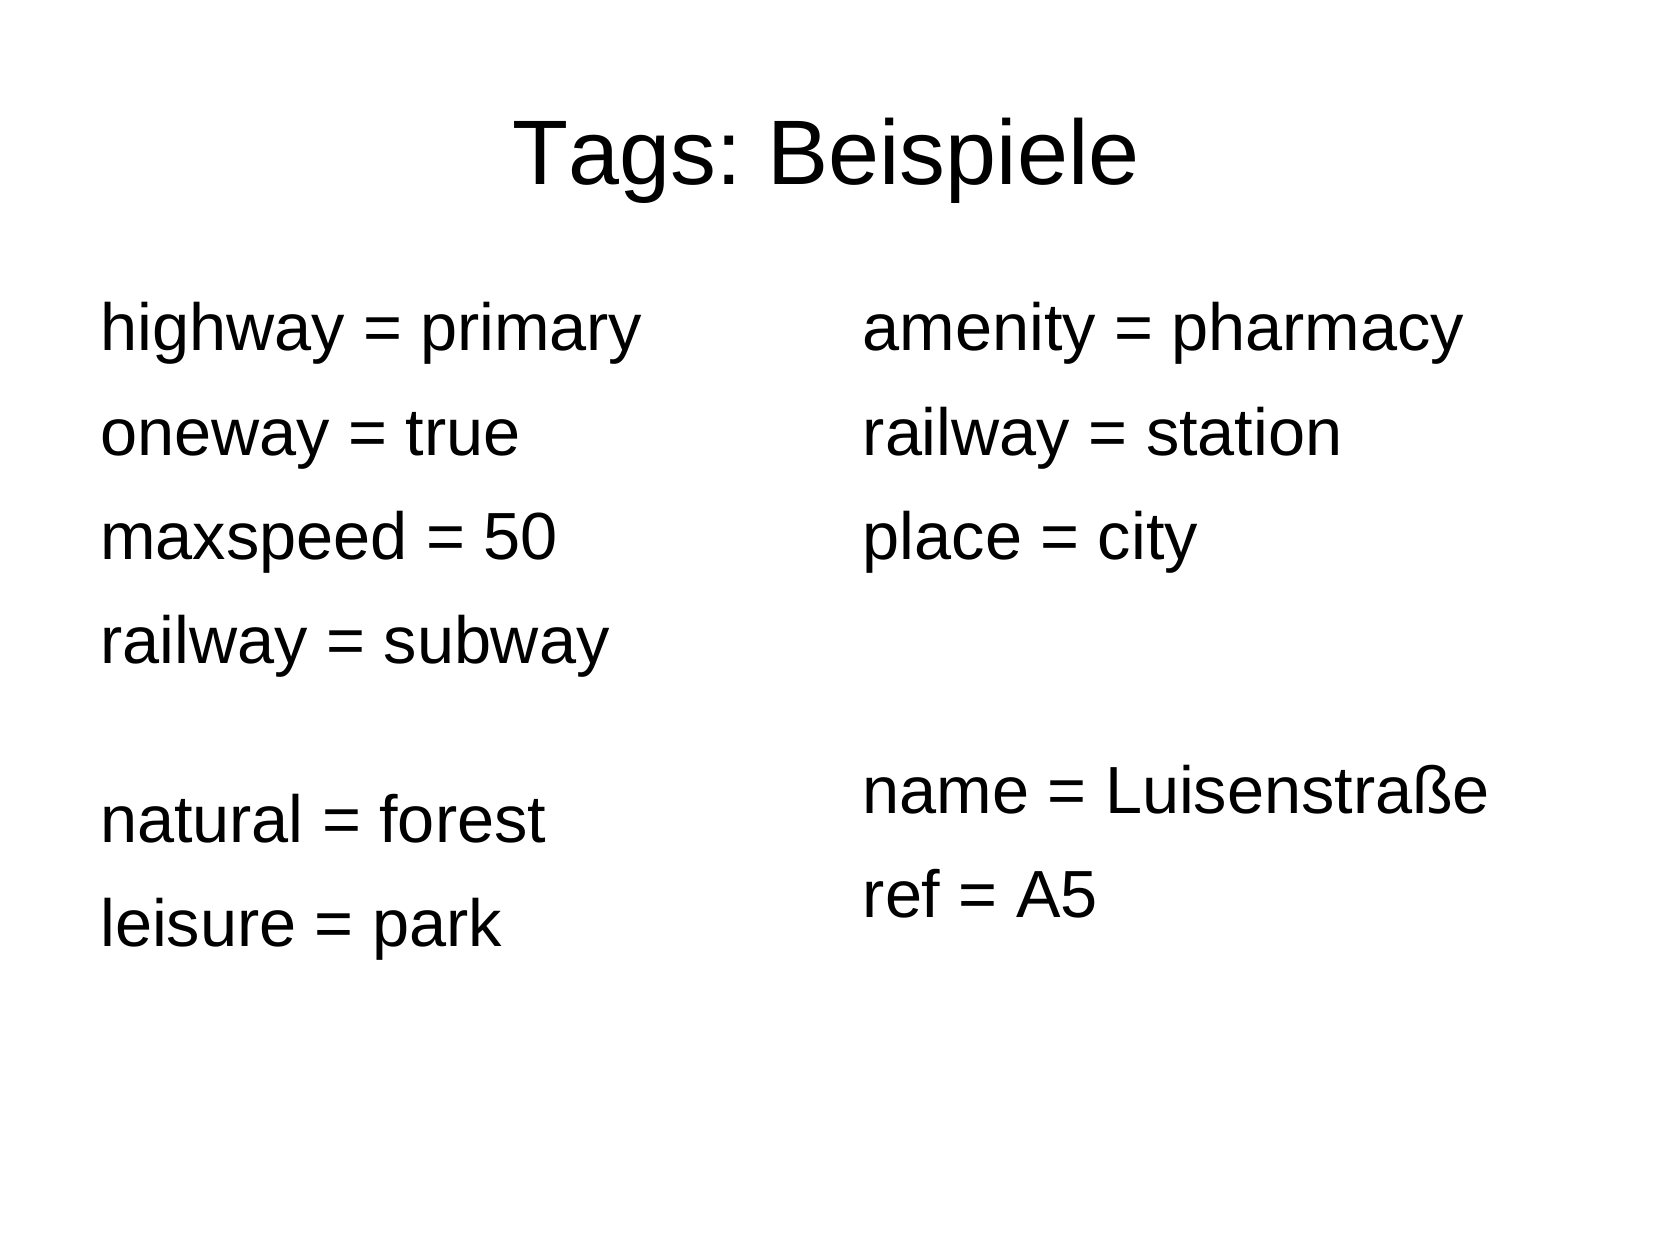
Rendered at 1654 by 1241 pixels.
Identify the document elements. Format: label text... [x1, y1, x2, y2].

list highway = primary oneway = true maxspeed = 50 railway = subway natural = forest leisure = park [82, 290, 809, 1133]
list amenity = pharmacy railway = station place = city name = Luisenstraße ref = A5 [845, 290, 1572, 1104]
title Tags: Beispiele [82, 49, 1571, 257]
